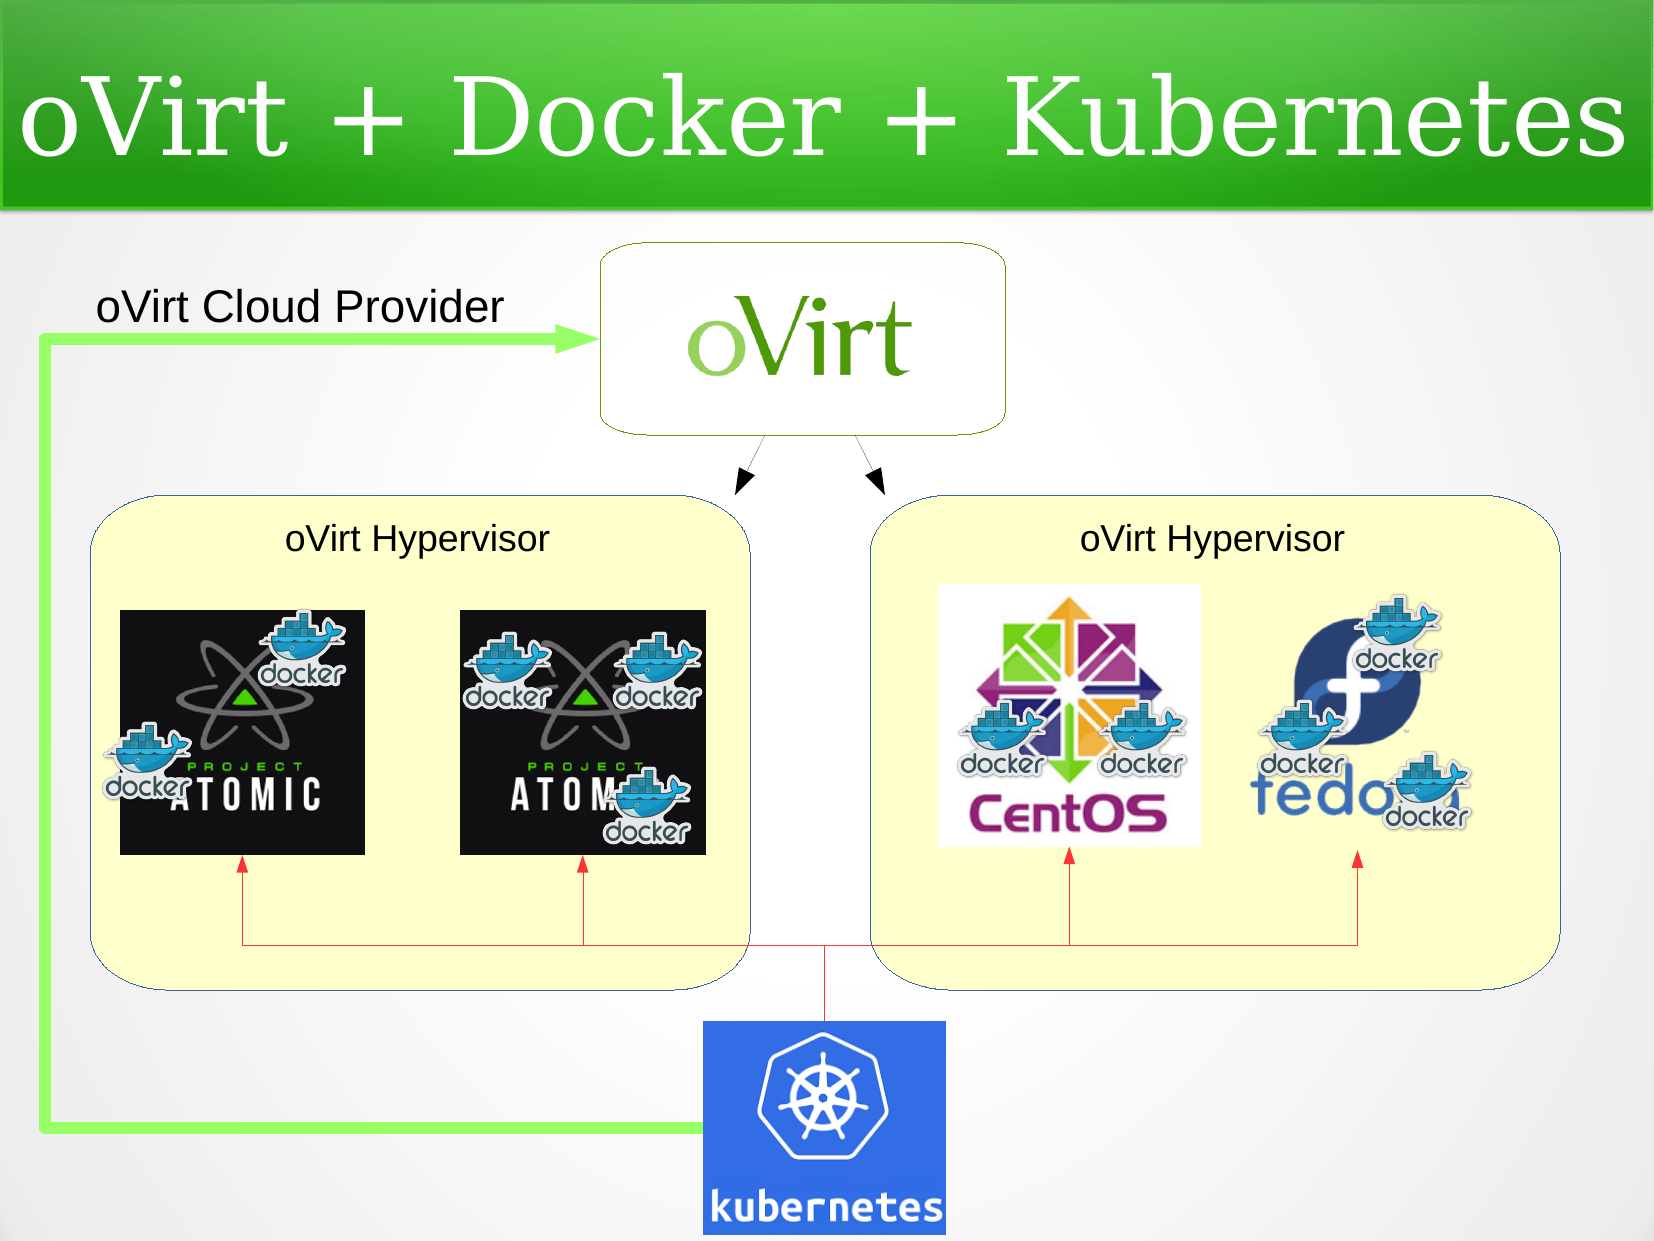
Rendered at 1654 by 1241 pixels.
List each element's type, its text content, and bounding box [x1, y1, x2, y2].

text_box oVirt Cloud Provider [80, 273, 520, 340]
title oVirt + Docker + Kubernetes [0, 0, 1651, 245]
text_box oVirt Hypervisor [1065, 510, 1360, 567]
picture [100, 607, 365, 856]
picture [1215, 583, 1501, 851]
picture [673, 276, 930, 391]
picture [703, 1021, 946, 1235]
picture [460, 610, 706, 856]
picture [938, 584, 1201, 847]
text_box oVirt Hypervisor [270, 510, 565, 567]
text_box [870, 495, 1561, 991]
text_box [90, 495, 751, 991]
